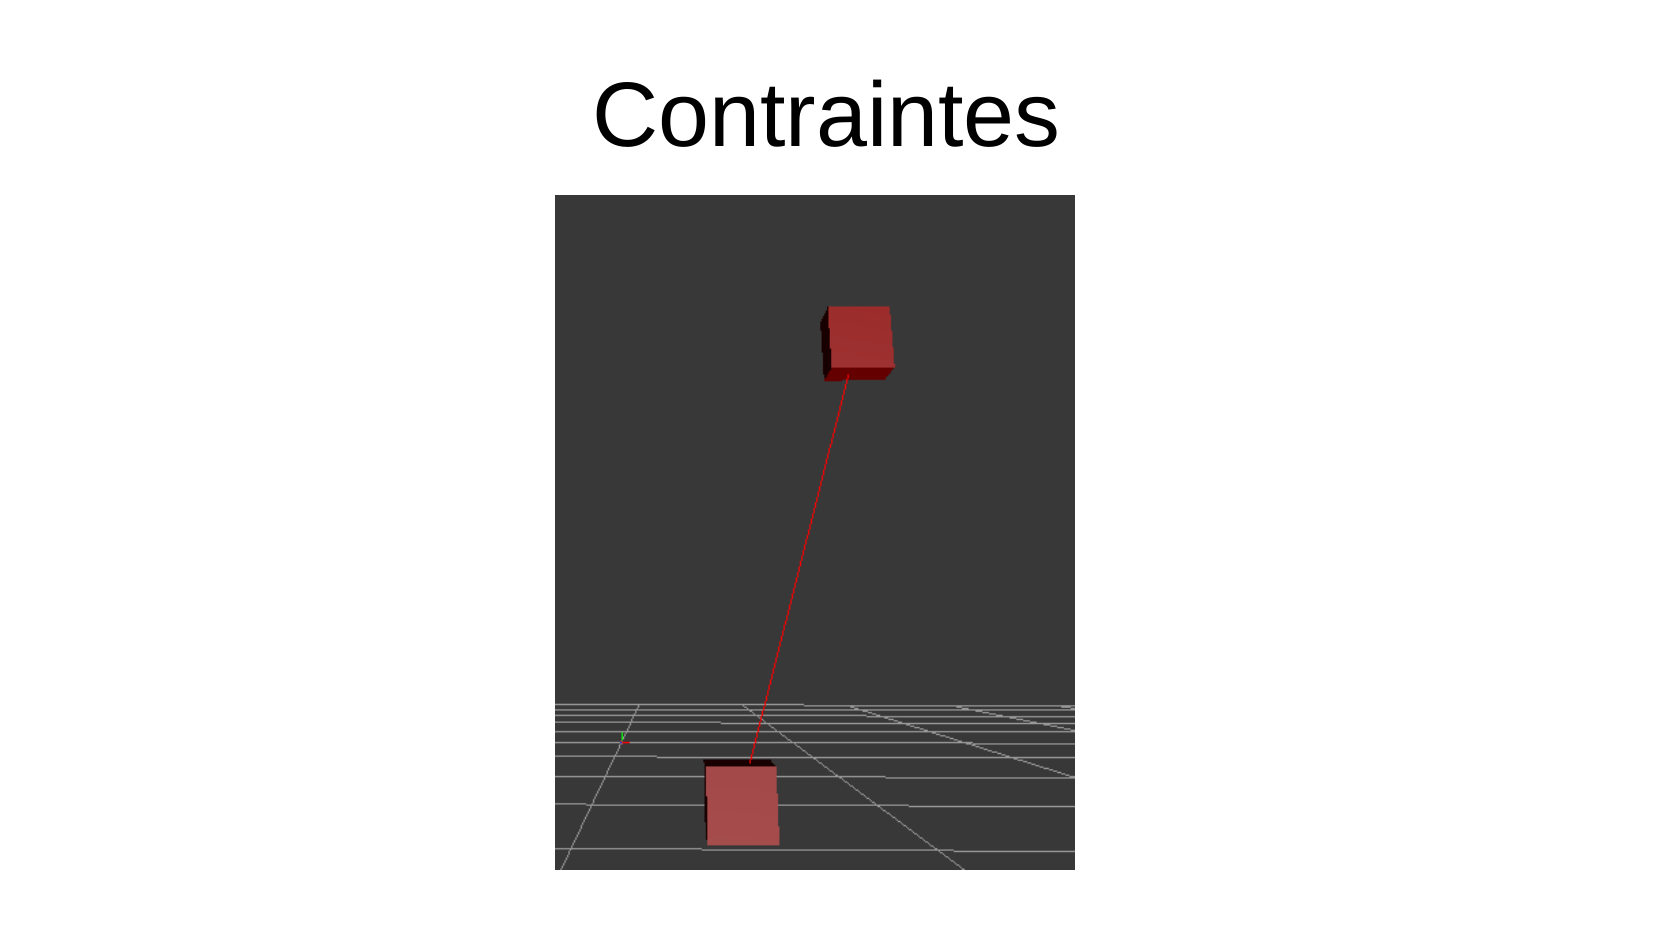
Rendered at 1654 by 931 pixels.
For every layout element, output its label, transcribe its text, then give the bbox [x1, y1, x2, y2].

picture [555, 195, 1075, 871]
title Contraintes [82, 37, 1571, 193]
